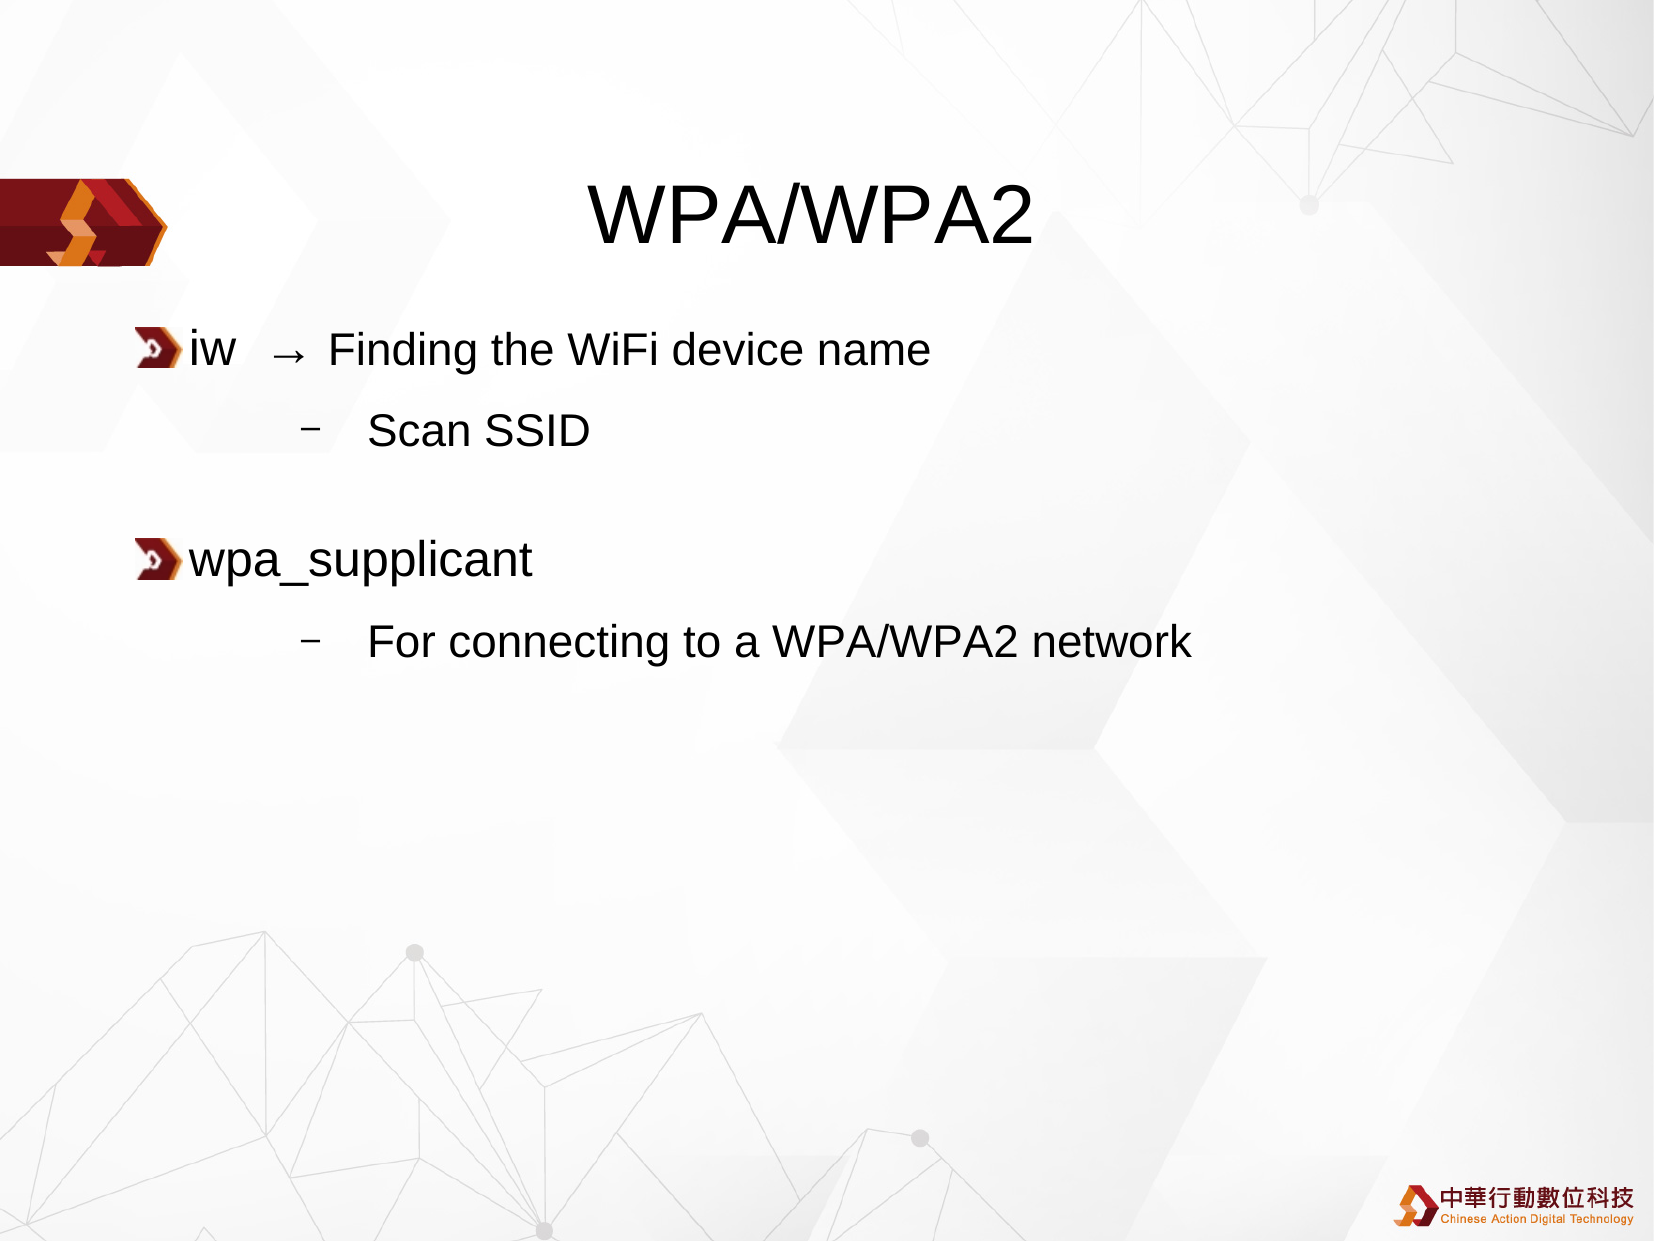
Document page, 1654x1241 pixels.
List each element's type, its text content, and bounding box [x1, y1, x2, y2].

list iw → Finding the WiFi device name Scan SSID wpa_supplicant For connecting to a WPA/WPA2 network [118, 319, 1571, 1116]
picture [0, 0, 1654, 1241]
title WPA/WPA2 [118, 112, 1506, 281]
